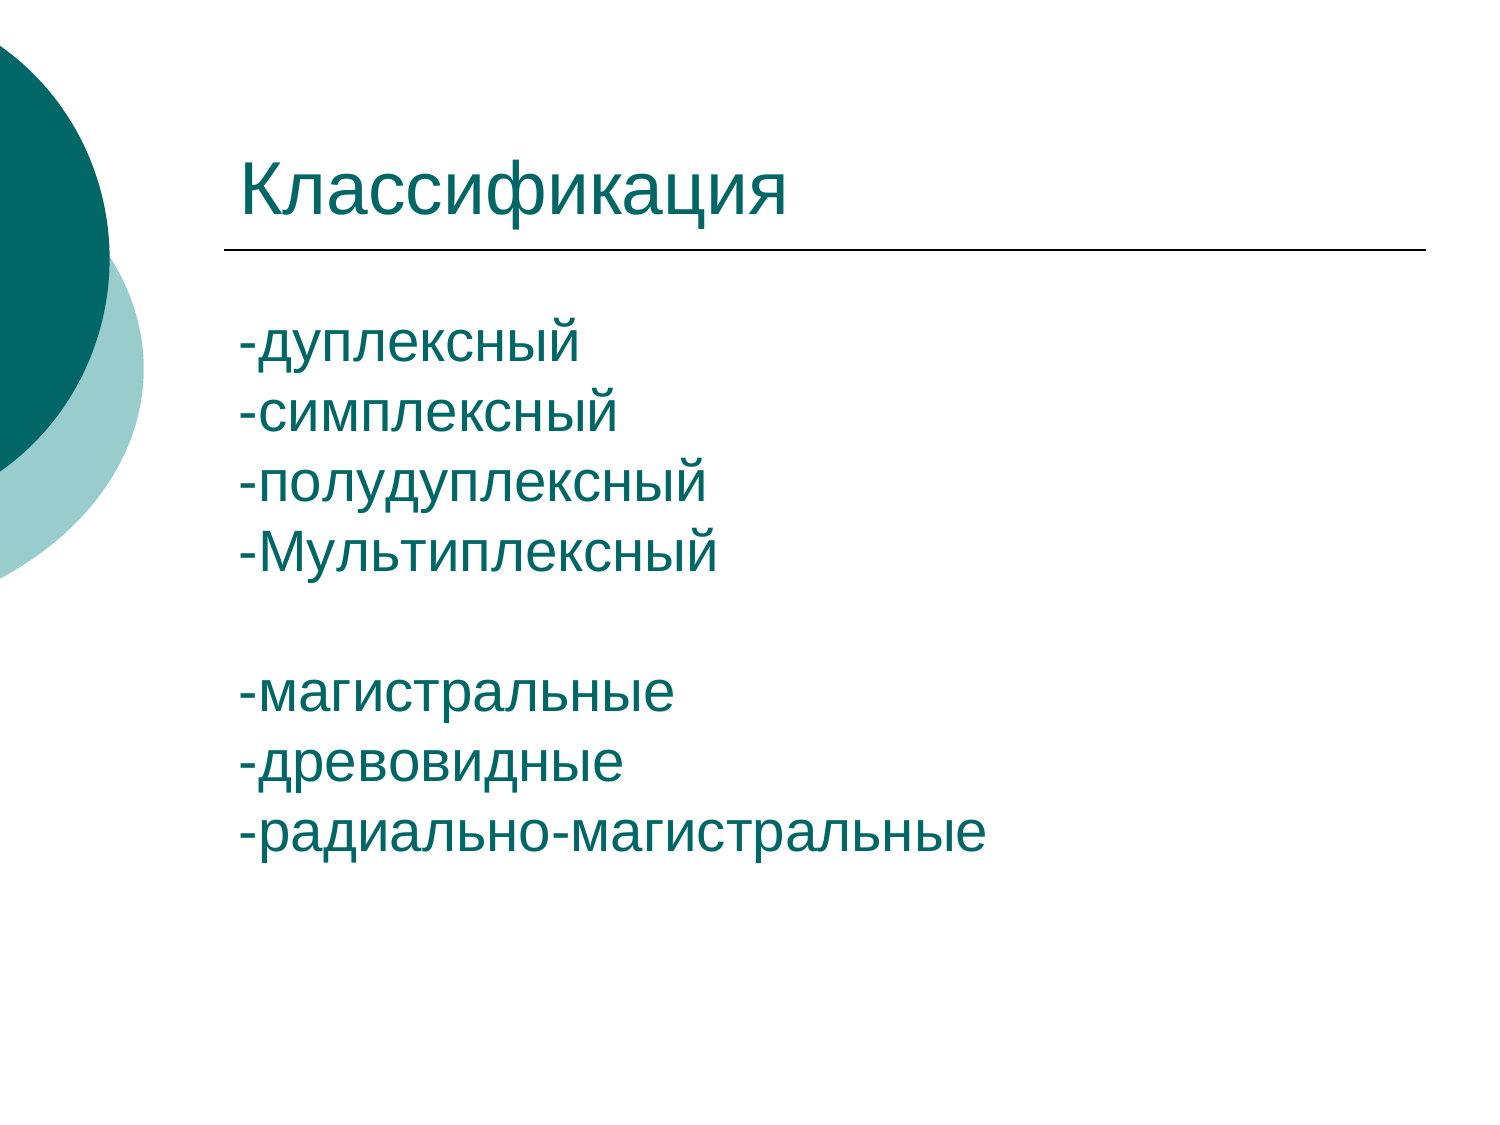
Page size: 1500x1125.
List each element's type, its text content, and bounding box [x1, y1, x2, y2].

title -дуплексный -симплексный -полудуплексный -Мультиплексный -магистральные -древовидные -радиально-магистральные [224, 295, 1406, 1004]
title Классификация [224, 41, 1425, 237]
